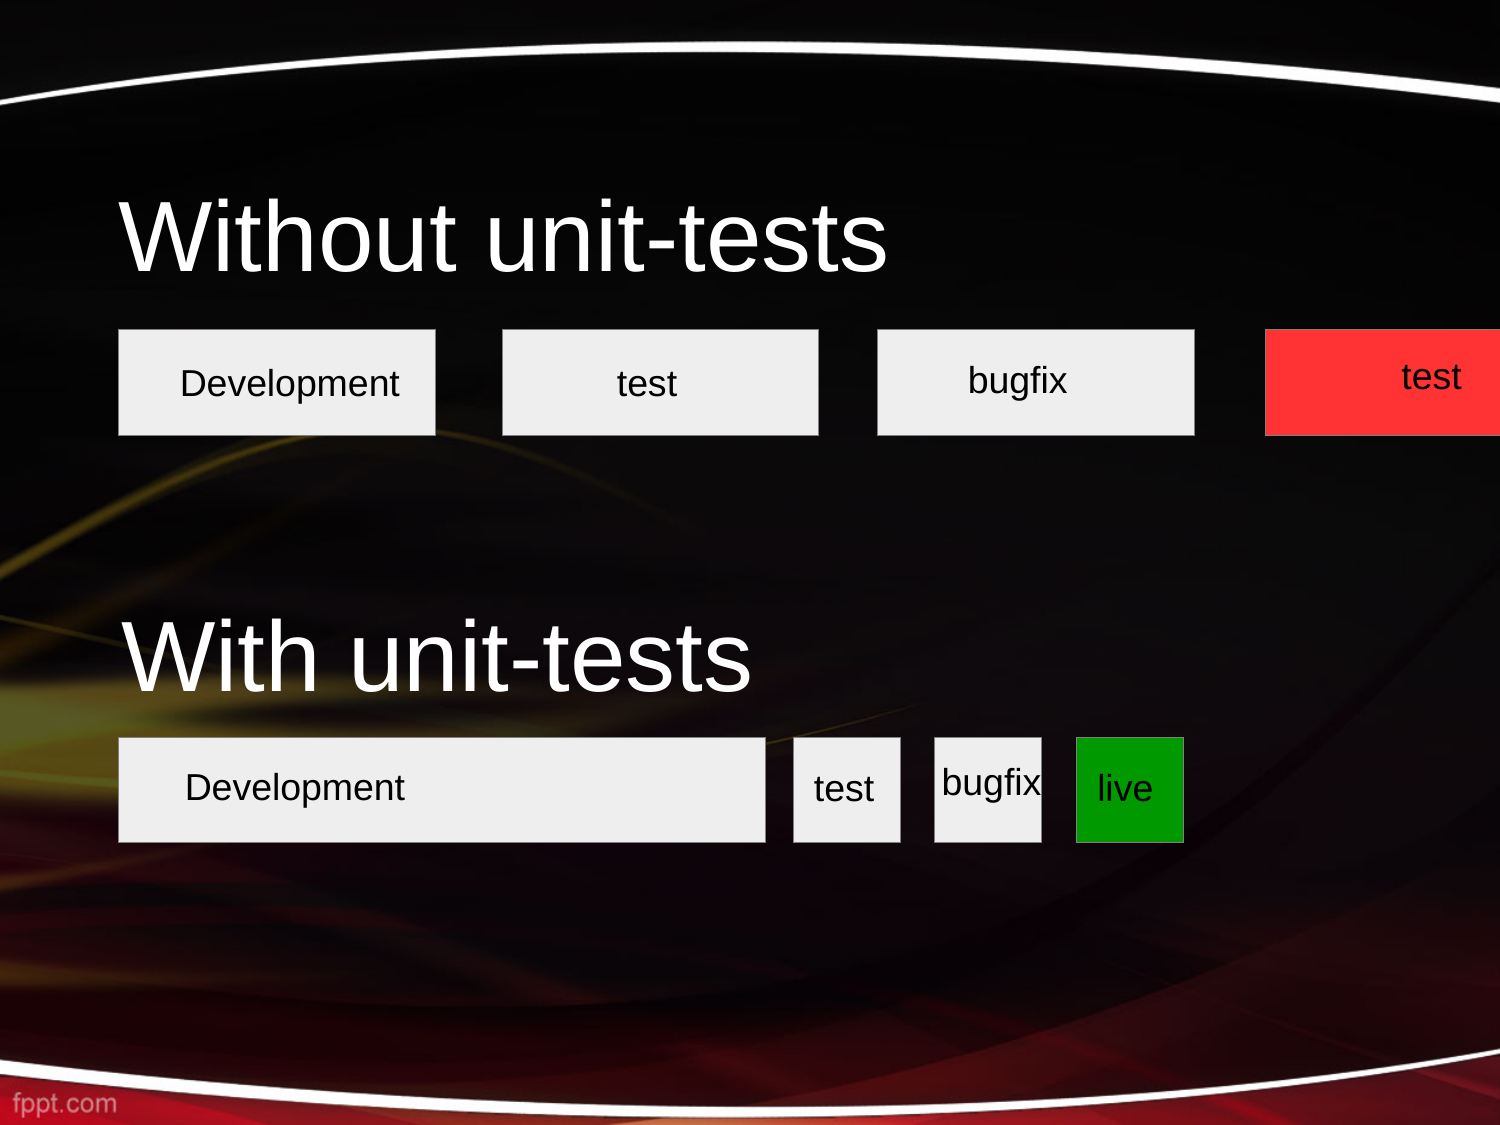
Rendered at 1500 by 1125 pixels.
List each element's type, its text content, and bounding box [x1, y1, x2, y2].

text_box bugfix [953, 348, 1083, 409]
text_box [793, 737, 901, 843]
text_box [502, 329, 819, 436]
text_box Development [165, 351, 416, 412]
text_box [1265, 329, 1500, 436]
picture [0, 0, 1500, 1125]
text_box bugfix [926, 750, 1057, 811]
text_box [934, 737, 1042, 750]
text_box live [1082, 756, 1169, 816]
text_box [934, 811, 1042, 843]
text_box [1076, 737, 1184, 843]
list With unit-tests [50, 565, 1367, 738]
text_box Development [169, 755, 421, 816]
list Without unit-tests [47, 146, 1364, 317]
text_box [118, 329, 436, 436]
text_box test [1386, 345, 1477, 405]
text_box [118, 737, 766, 843]
text_box test [799, 756, 890, 816]
text_box [877, 329, 1195, 436]
text_box test [602, 351, 693, 412]
